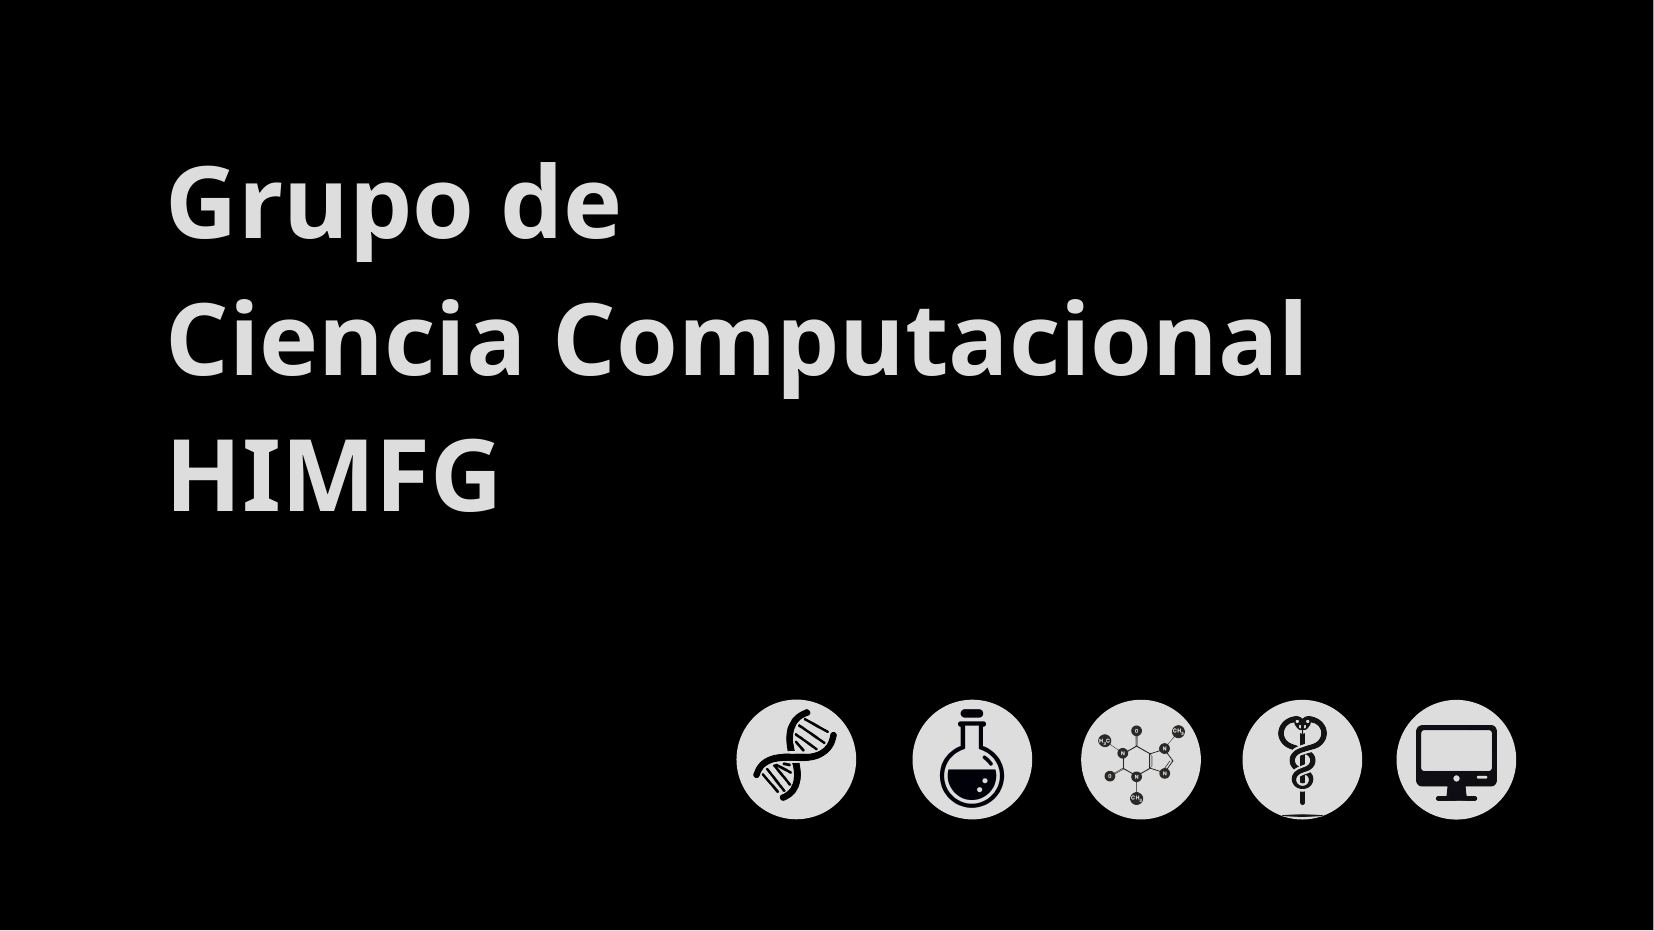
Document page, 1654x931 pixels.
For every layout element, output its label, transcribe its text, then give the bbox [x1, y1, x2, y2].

picture [888, 675, 1054, 841]
picture [753, 709, 837, 801]
picture [1416, 725, 1497, 801]
picture [1278, 716, 1327, 817]
picture [1098, 725, 1185, 805]
text_box Grupo de Ciencia Computacional HIMFG [151, 124, 1521, 641]
text_box [0, 0, 1654, 931]
